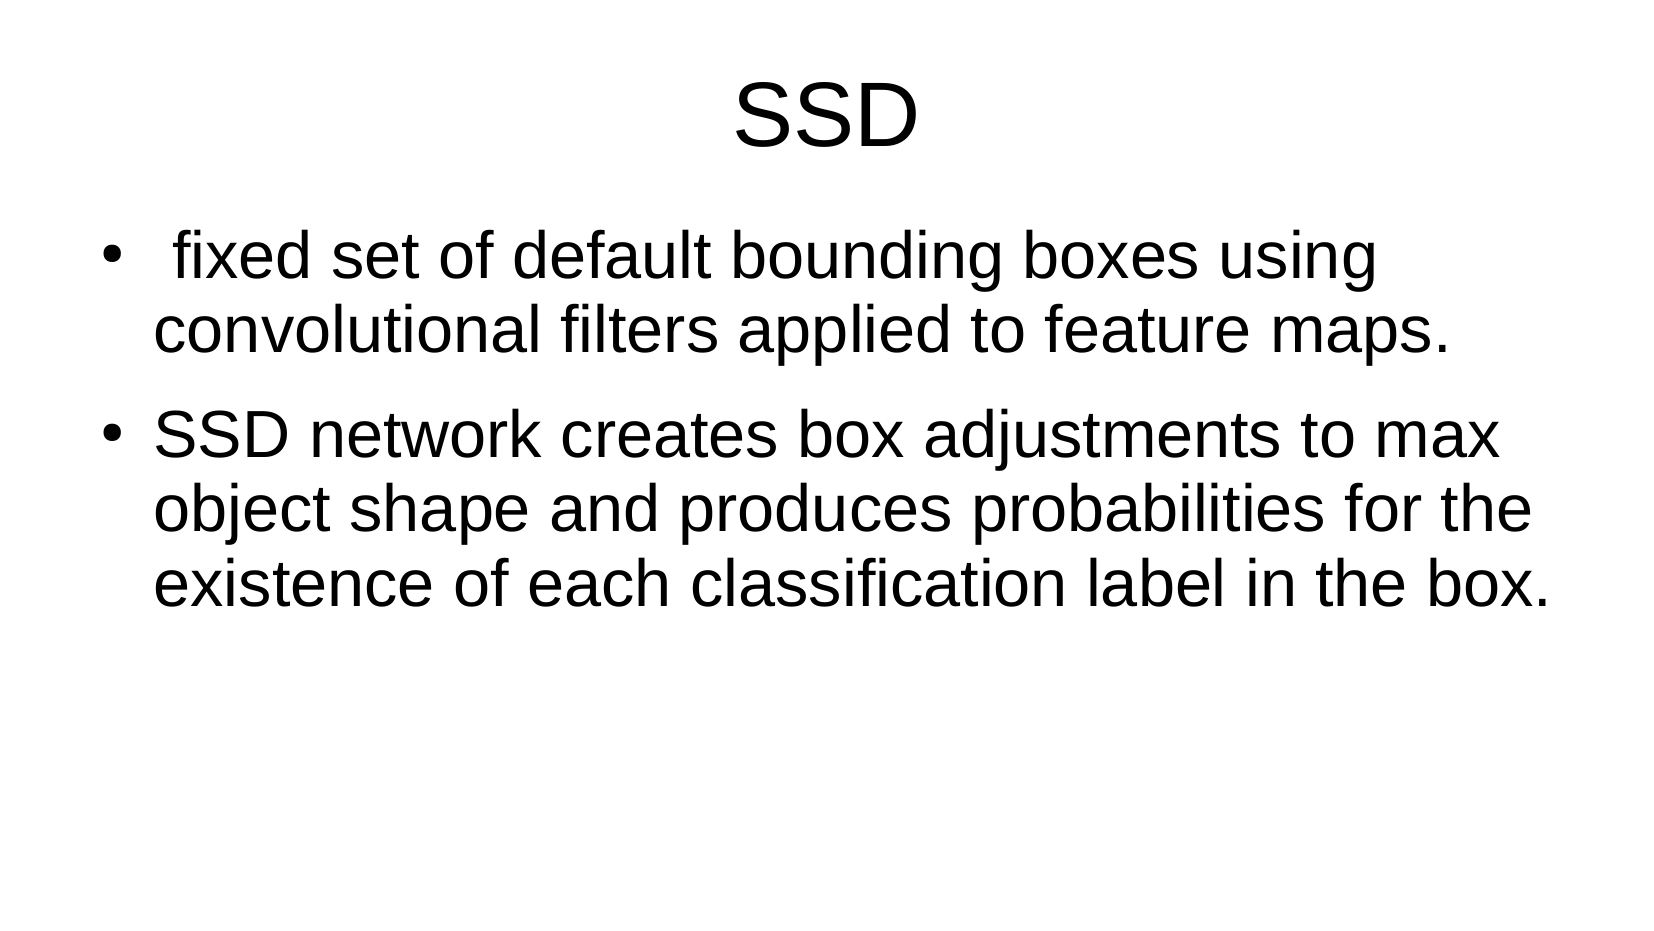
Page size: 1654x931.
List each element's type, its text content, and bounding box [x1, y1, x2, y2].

list fixed set of default bounding boxes using convolutional filters applied to feature maps. SSD network creates box adjustments to max object shape and produces probabilities for the existence of each classification label in the box. [82, 217, 1571, 758]
title SSD [82, 37, 1571, 193]
